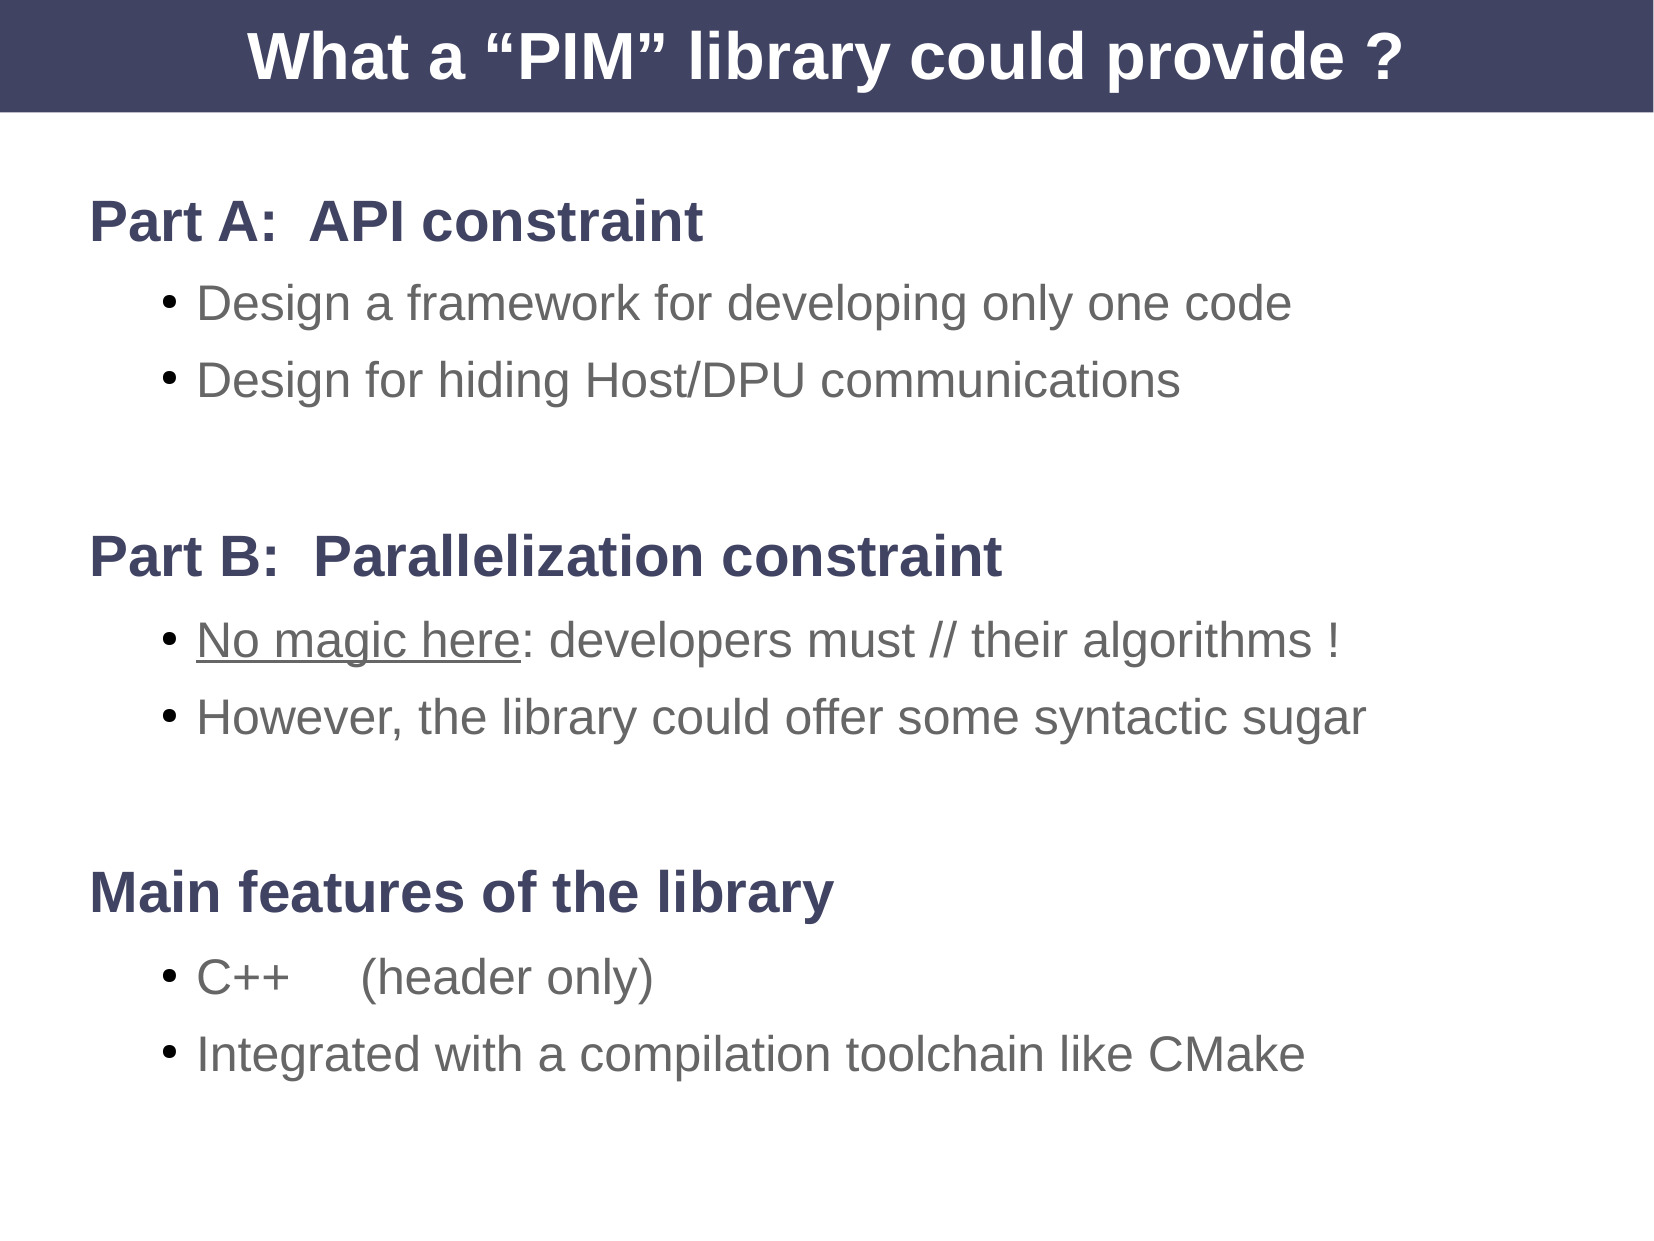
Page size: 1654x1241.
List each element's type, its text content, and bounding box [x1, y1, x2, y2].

text_box What a “PIM” library could provide ? [0, 0, 1654, 113]
text_box Part A: API constraint Design a framework for developing only one code Design for hiding Host/DPU communications Part B: Parallelization constraint No magic here: developers must // their algorithms ! However, the library could offer some syntactic sugar Main features of the library C++ (header only) Integrated with a compilation toolchain like CMake [75, 181, 1619, 1089]
